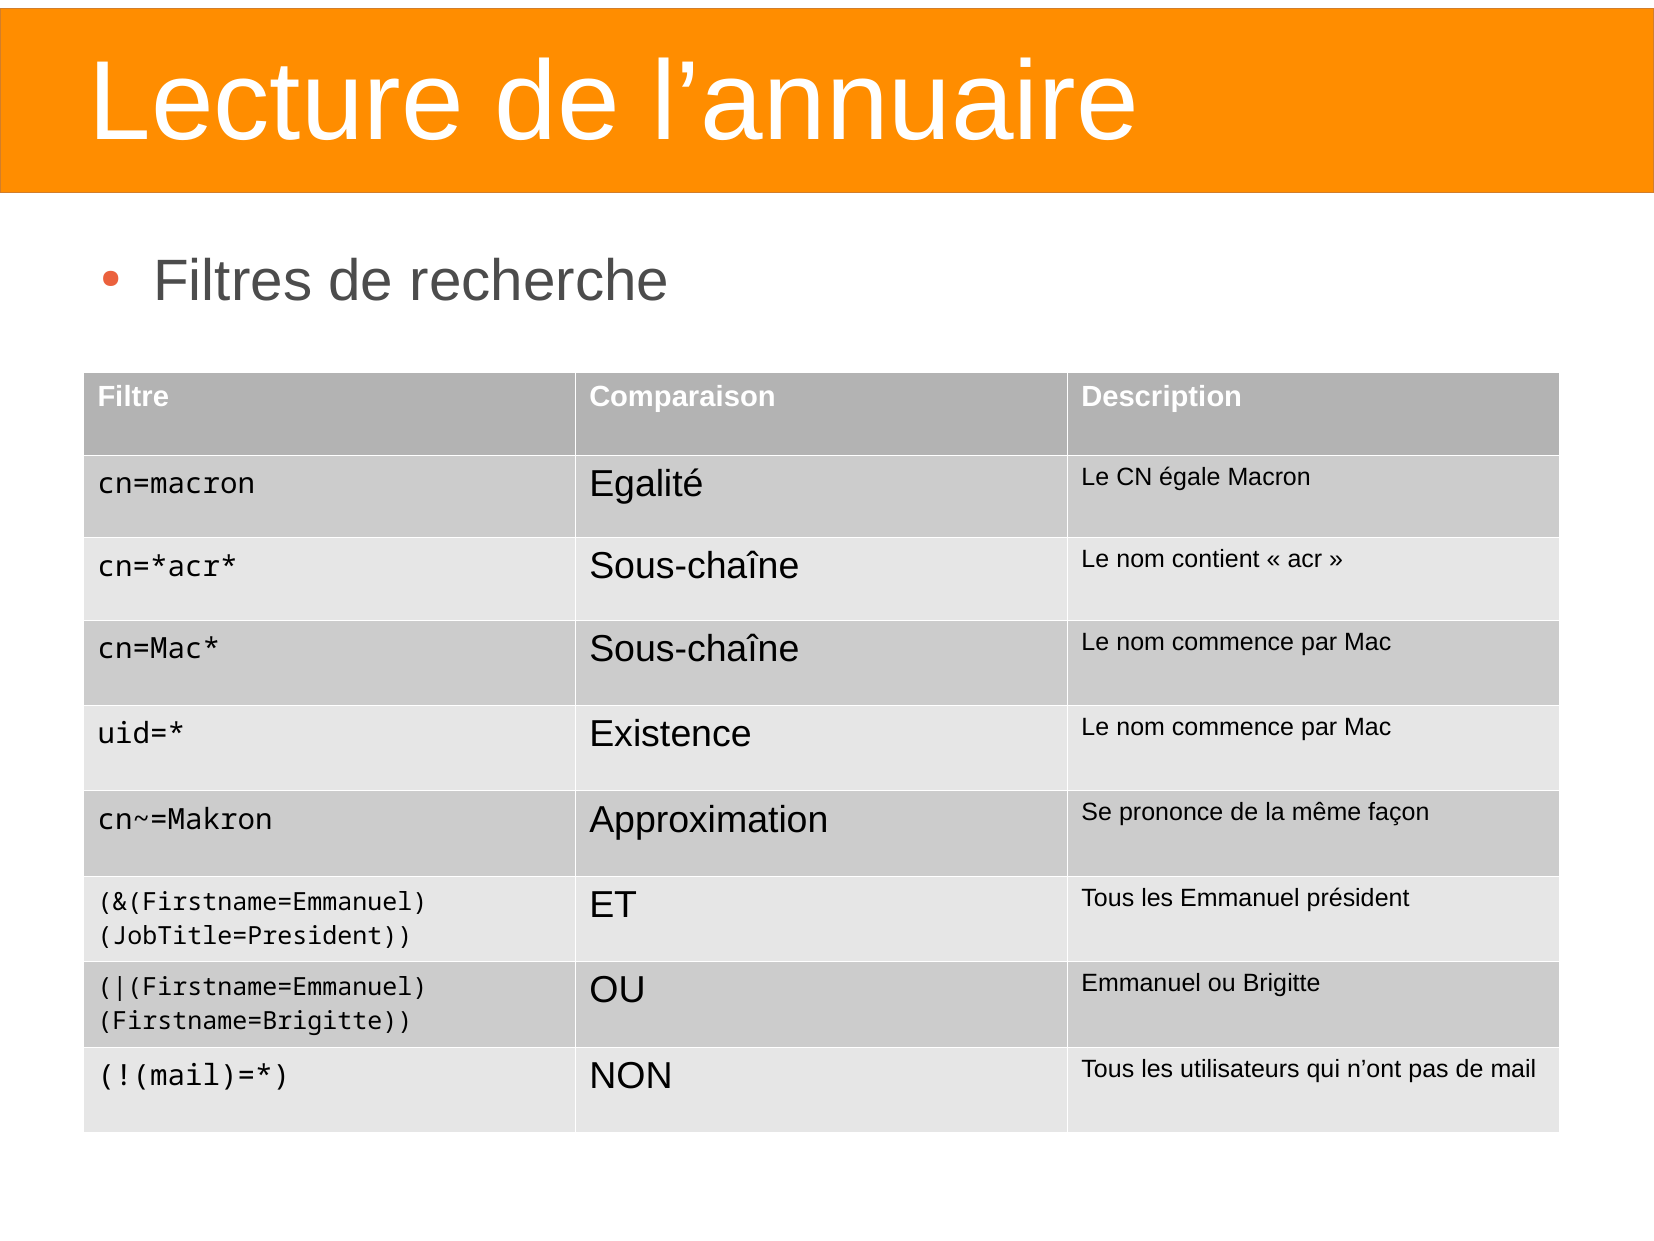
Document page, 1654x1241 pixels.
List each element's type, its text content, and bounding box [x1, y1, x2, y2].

table_cell Le CN égale Macron [1068, 456, 1559, 537]
table_cell cn=Mac* [84, 621, 575, 705]
table_header Description [1068, 373, 1559, 455]
table_cell Sous-chaîne [576, 538, 1067, 620]
table_cell cn=macron [84, 456, 575, 537]
table_cell (|(Firstname=Emmanuel)(Firstname=Brigitte)) [84, 962, 575, 1047]
table_cell Le nom commence par Mac [1068, 621, 1559, 705]
table_header Comparaison [576, 373, 1067, 455]
table_cell OU [576, 962, 1067, 1047]
table_cell ET [576, 877, 1067, 961]
table_cell Approximation [576, 791, 1067, 876]
table_cell cn~=Makron [84, 791, 575, 876]
table_cell NON [576, 1048, 1067, 1132]
table_cell Existence [576, 706, 1067, 790]
title Lecture de l’annuaire [0, 8, 1654, 193]
table_cell (!(mail)=*) [84, 1048, 575, 1132]
table_cell Emmanuel ou Brigitte [1068, 962, 1559, 1047]
table_cell (&(Firstname=Emmanuel)(JobTitle=President)) [84, 877, 575, 961]
list Filtres de recherche [82, 248, 1571, 1146]
table_cell Egalité [576, 456, 1067, 537]
table_header Filtre [84, 373, 575, 455]
table_cell Se prononce de la même façon [1068, 791, 1559, 876]
table_cell cn=*acr* [84, 538, 575, 620]
table_cell Tous les Emmanuel président [1068, 877, 1559, 961]
table_cell Le nom contient « acr » [1068, 538, 1559, 620]
table_cell Tous les utilisateurs qui n’ont pas de mail [1068, 1048, 1559, 1132]
table_cell Le nom commence par Mac [1068, 706, 1559, 790]
table_cell uid=* [84, 706, 575, 790]
table_cell Sous-chaîne [576, 621, 1067, 705]
